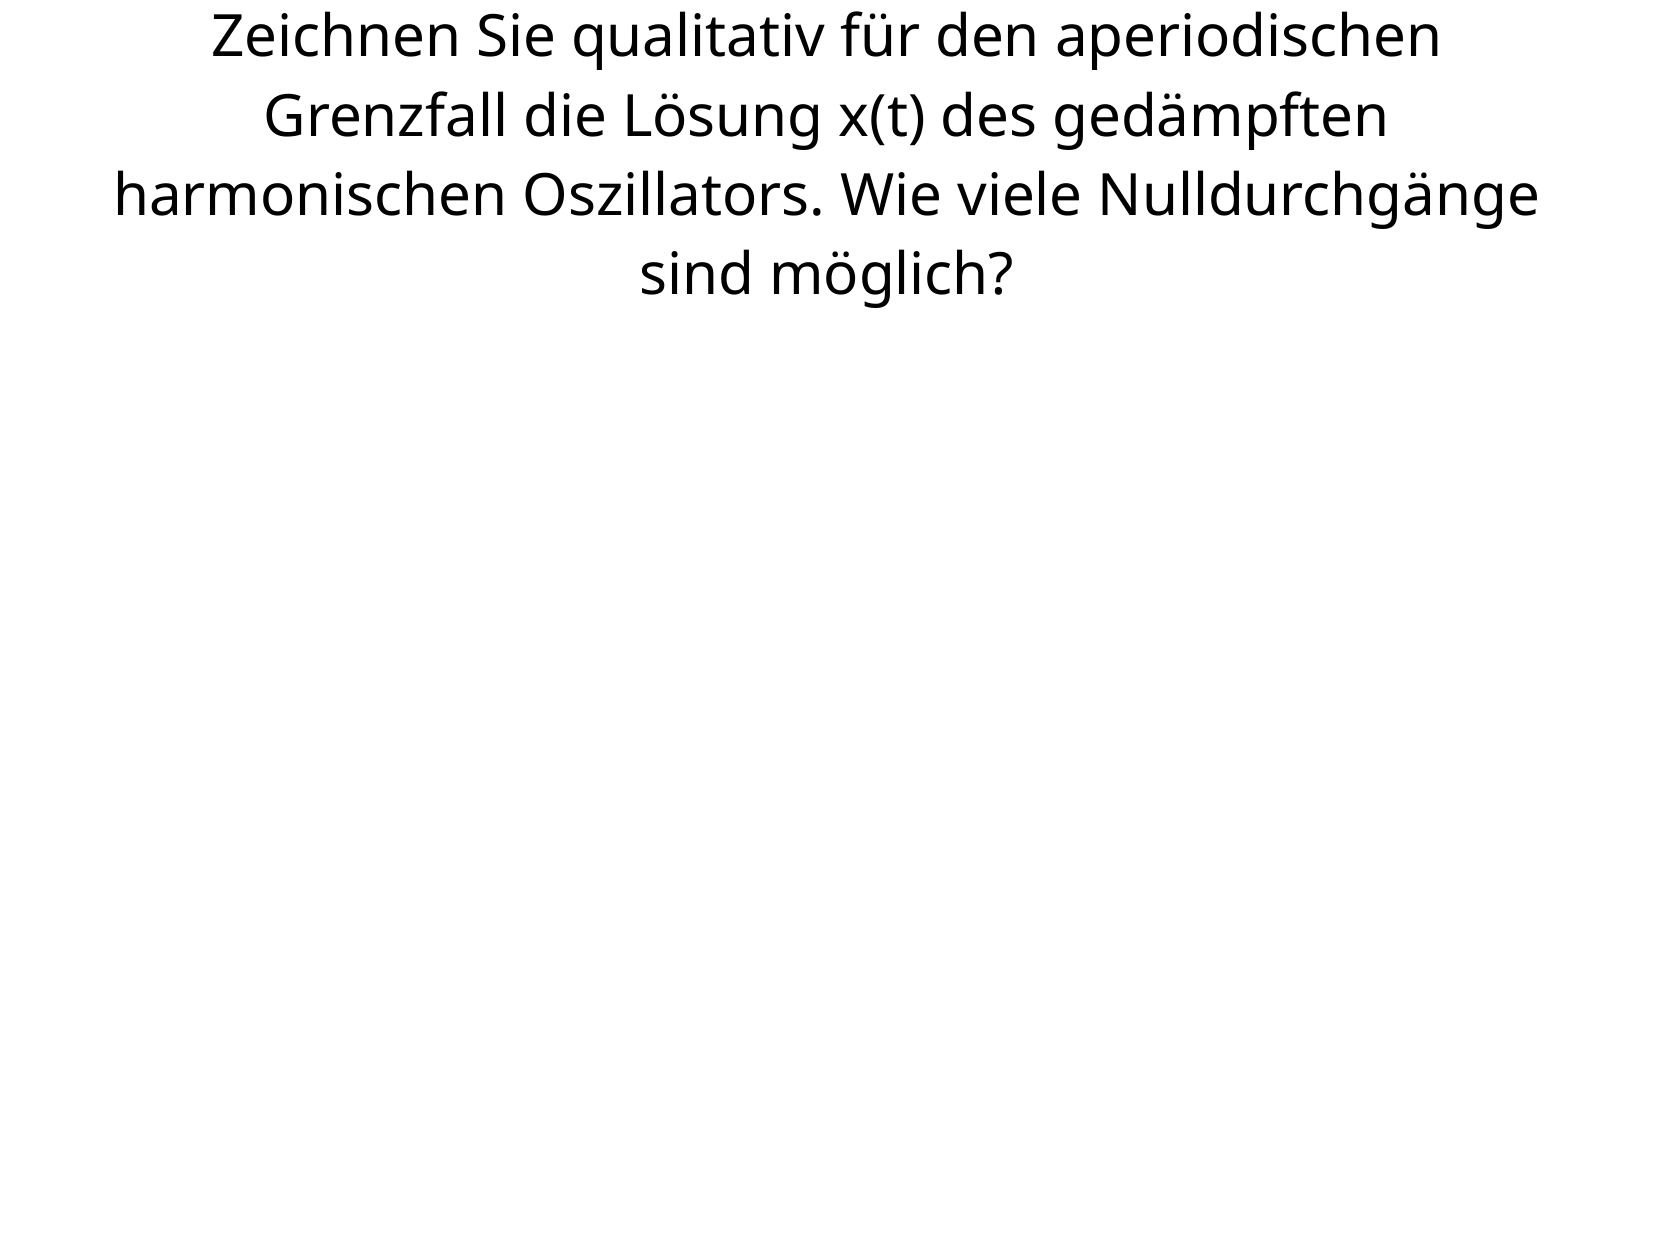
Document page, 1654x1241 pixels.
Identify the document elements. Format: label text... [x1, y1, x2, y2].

title Zeichnen Sie qualitativ für den aperiodischen Grenzfall die Lösung x(t) des gedämpften harmonischen Oszillators. Wie viele Nulldurchgänge sind möglich? [82, 13, 1571, 293]
